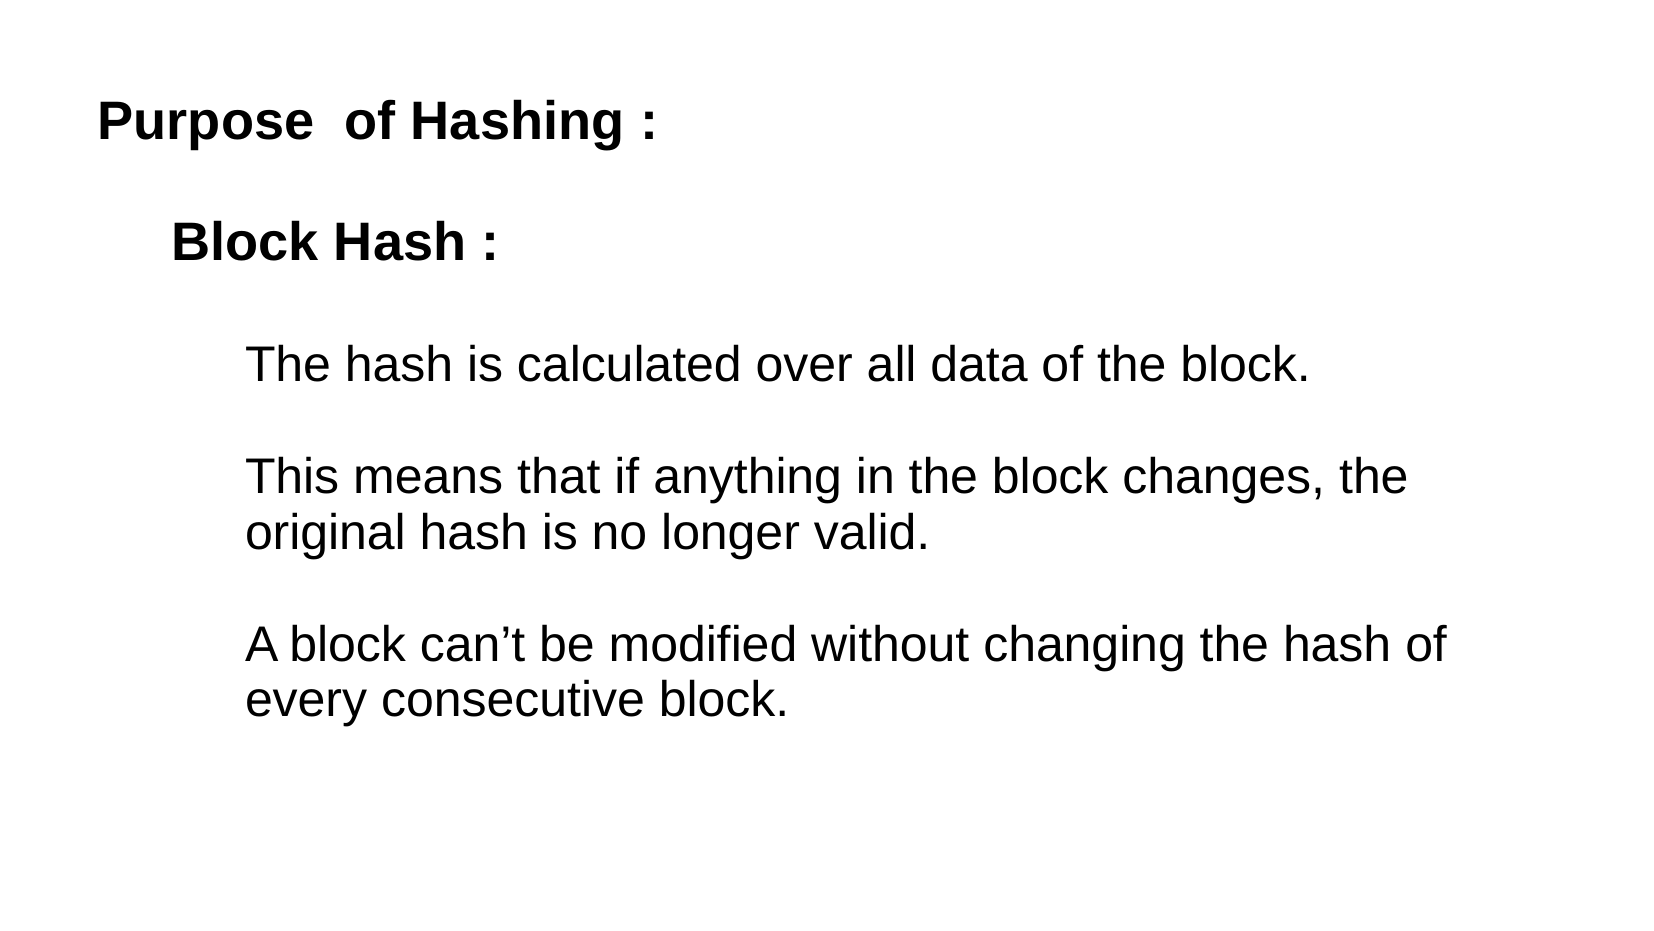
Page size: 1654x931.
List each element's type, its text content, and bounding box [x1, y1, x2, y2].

text_box Purpose of Hashing : Block Hash : The hash is calculated over all data of the block. This means that if anything in the block changes, the original hash is no longer valid. A block can’t be modified without changing the hash of every consecutive block. [82, 82, 1571, 764]
